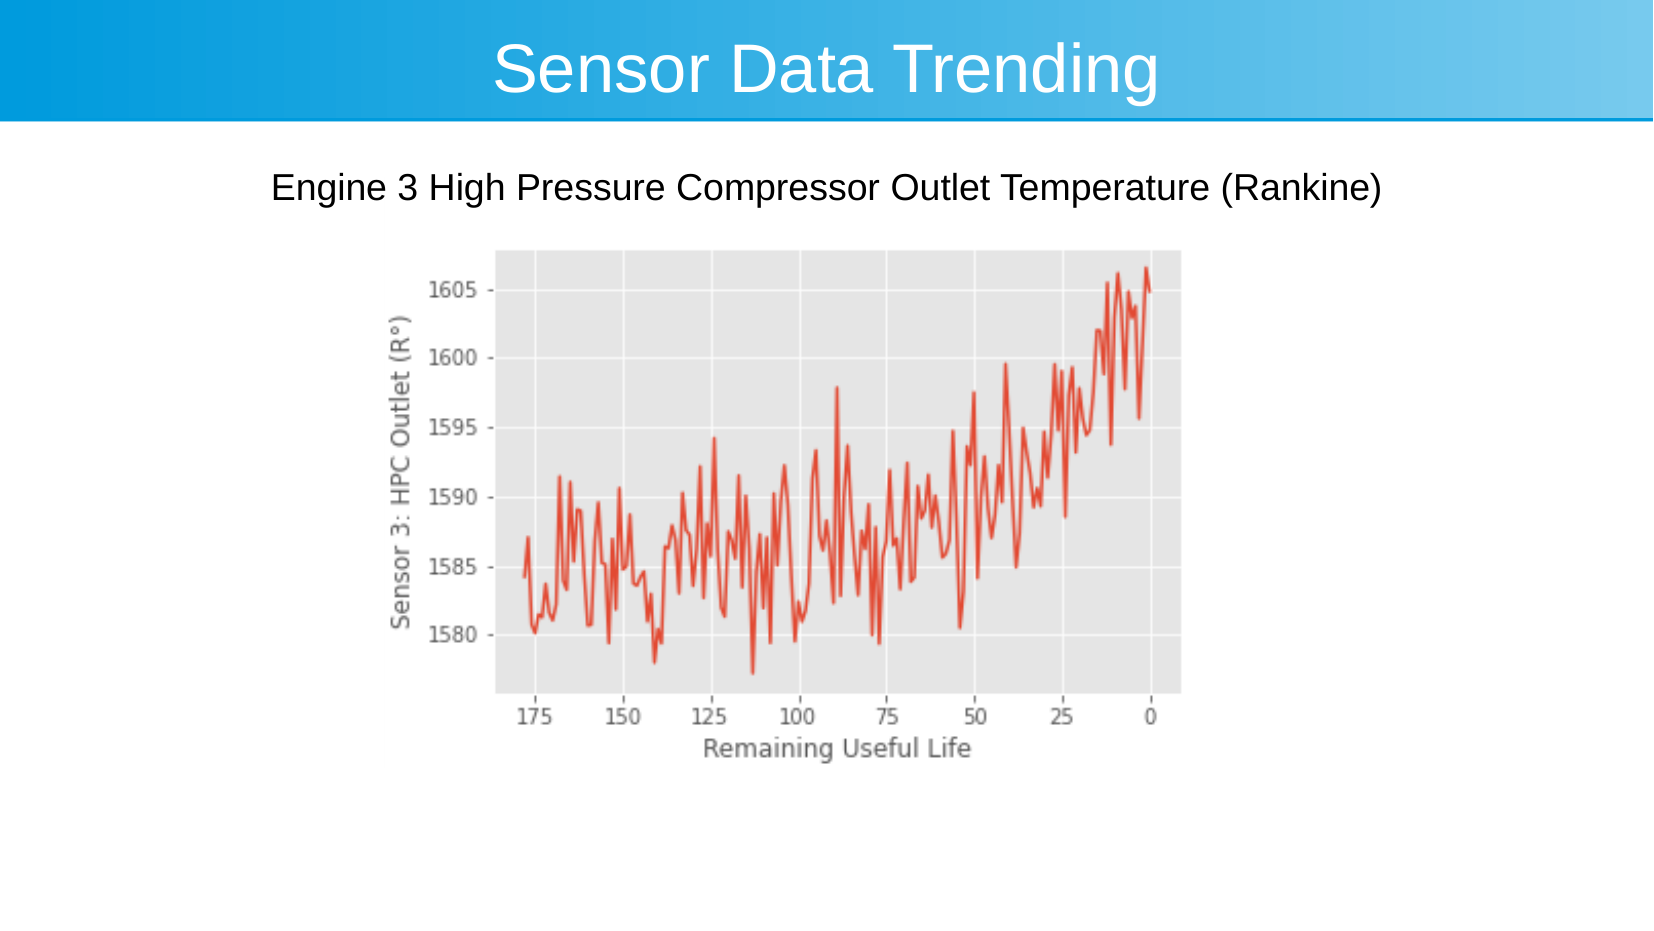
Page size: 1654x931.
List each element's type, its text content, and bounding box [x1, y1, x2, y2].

picture [383, 259, 1270, 768]
title Sensor Data Trending [59, 29, 1595, 108]
text_box Engine 3 High Pressure Compressor Outlet Temperature (Rankine) [0, 159, 1654, 259]
